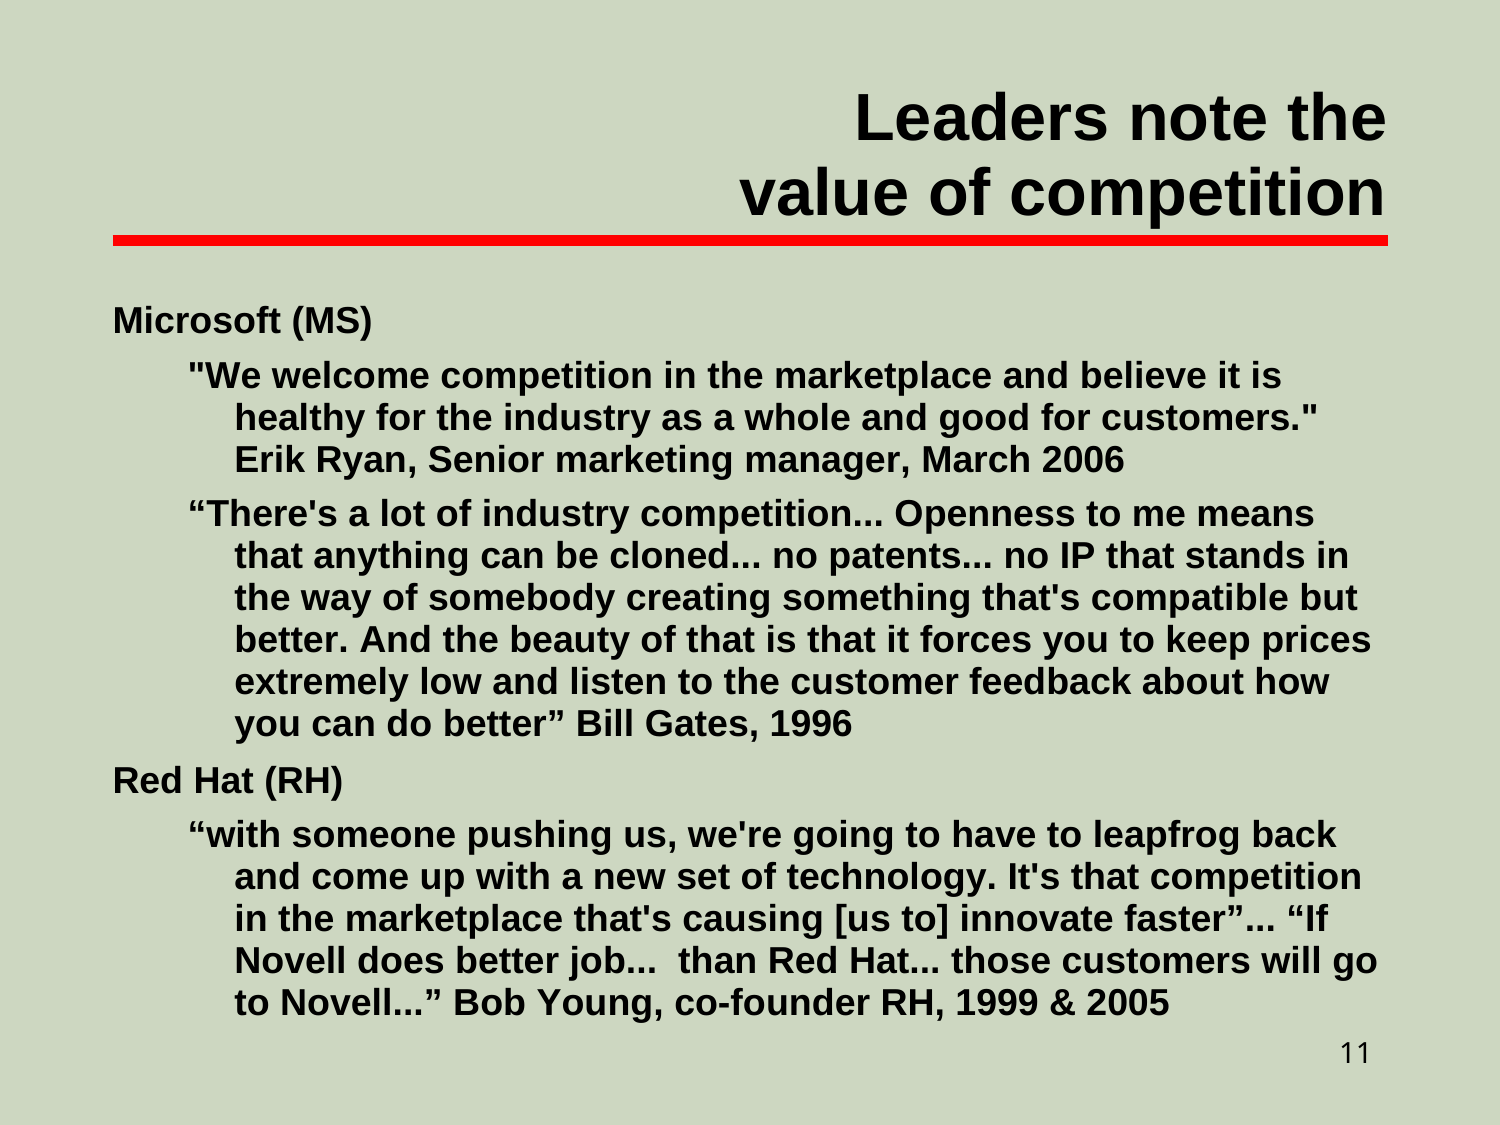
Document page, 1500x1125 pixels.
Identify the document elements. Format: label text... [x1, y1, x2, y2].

list Microsoft (MS) "We welcome competition in the marketplace and believe it is healthy for the industry as a whole and good for customers." Erik Ryan, Senior marketing manager, March 2006 “There's a lot of industry competition... Openness to me means that anything can be cloned... no patents... no IP that stands in the way of somebody creating something that's compatible but better. And the beauty of that is that it forces you to keep prices extremely low and listen to the customer feedback about how you can do better” Bill Gates, 1996 Red Hat (RH) “with someone pushing us, we're going to have to leapfrog back and come up with a new set of technology. It's that competition in the marketplace that's causing [us to] innovate faster”... “If Novell does better job... than Red Hat... those customers will go to Novell...” Bob Young, co-founder RH, 1999 & 2005 [112, 299, 1388, 1111]
title Leaders note the value of competition [337, 79, 1388, 230]
